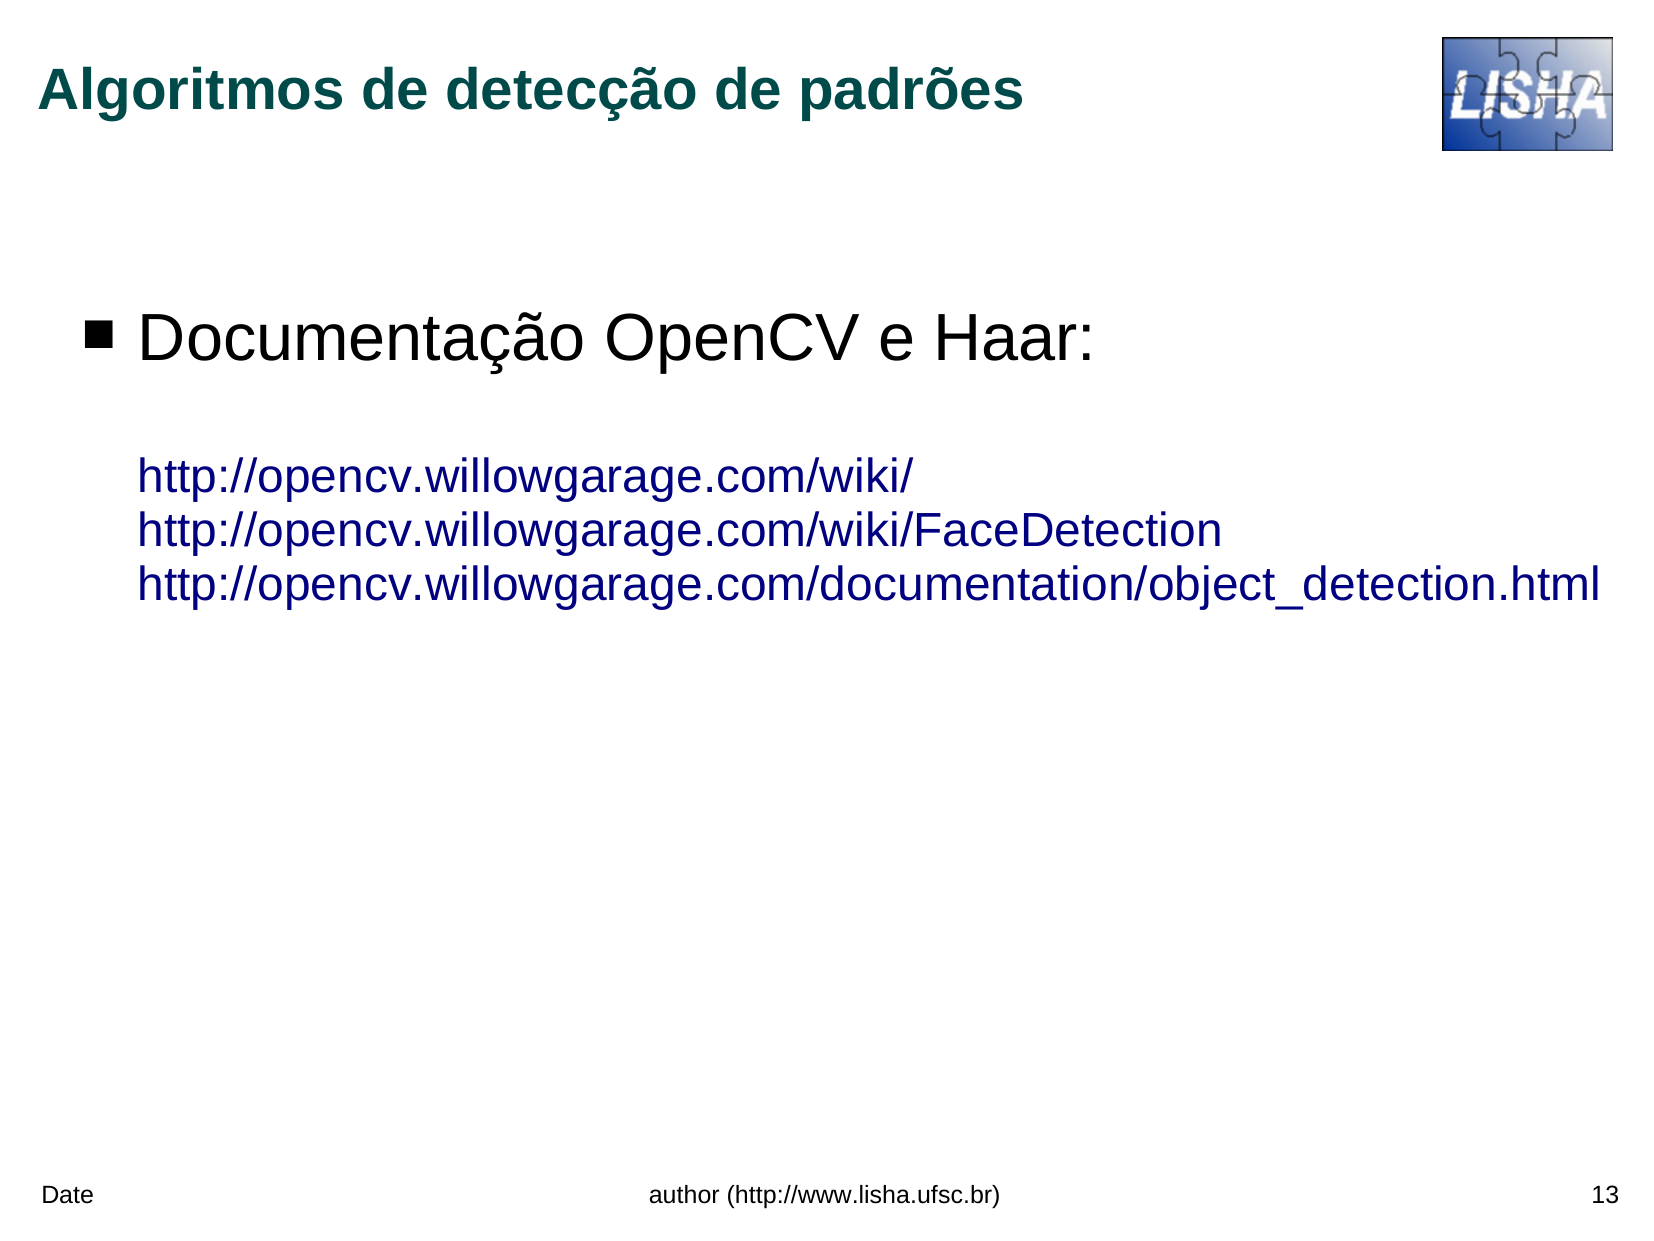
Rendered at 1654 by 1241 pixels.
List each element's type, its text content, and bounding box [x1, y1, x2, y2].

title Algoritmos de detecção de padrões [37, 37, 1426, 151]
picture [1442, 37, 1613, 151]
list Documentação OpenCV e Haar: http://opencv.willowgarage.com/wiki/ http://opencv.willowgarage.com/wiki/FaceDetection http://opencv.willowgarage.com/documentation/object_detection.html [37, 225, 1613, 1163]
